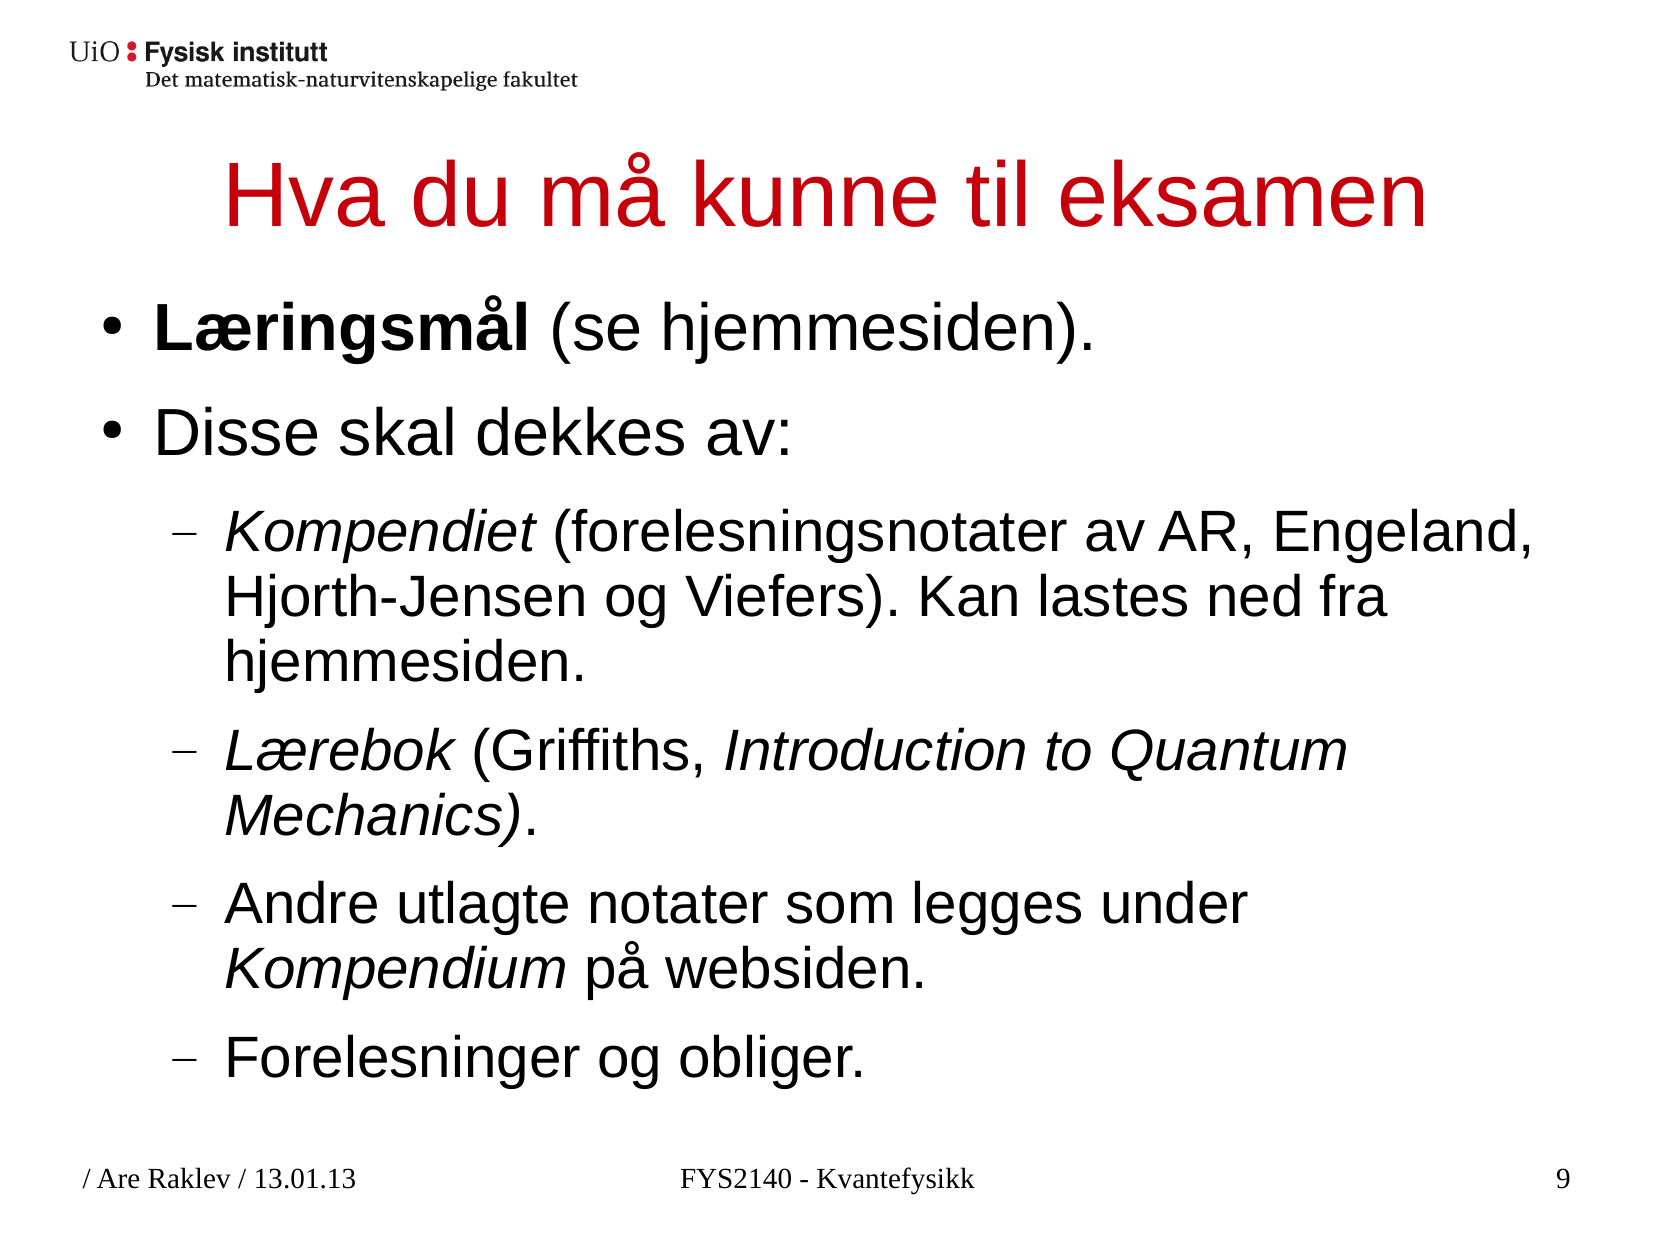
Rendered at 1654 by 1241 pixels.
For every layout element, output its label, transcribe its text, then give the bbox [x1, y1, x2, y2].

title Hva du må kunne til eksamen [82, 90, 1571, 290]
list Læringsmål (se hjemmesiden). Disse skal dekkes av: Kompendiet (forelesningsnotater av AR, Engeland, Hjorth-Jensen og Viefers). Kan lastes ned fra hjemmesiden. Lærebok (Griffiths, Introduction to Quantum Mechanics). Andre utlagte notater som legges under Kompendium på websiden. Forelesninger og obliger. [82, 290, 1571, 1094]
picture [68, 37, 581, 93]
